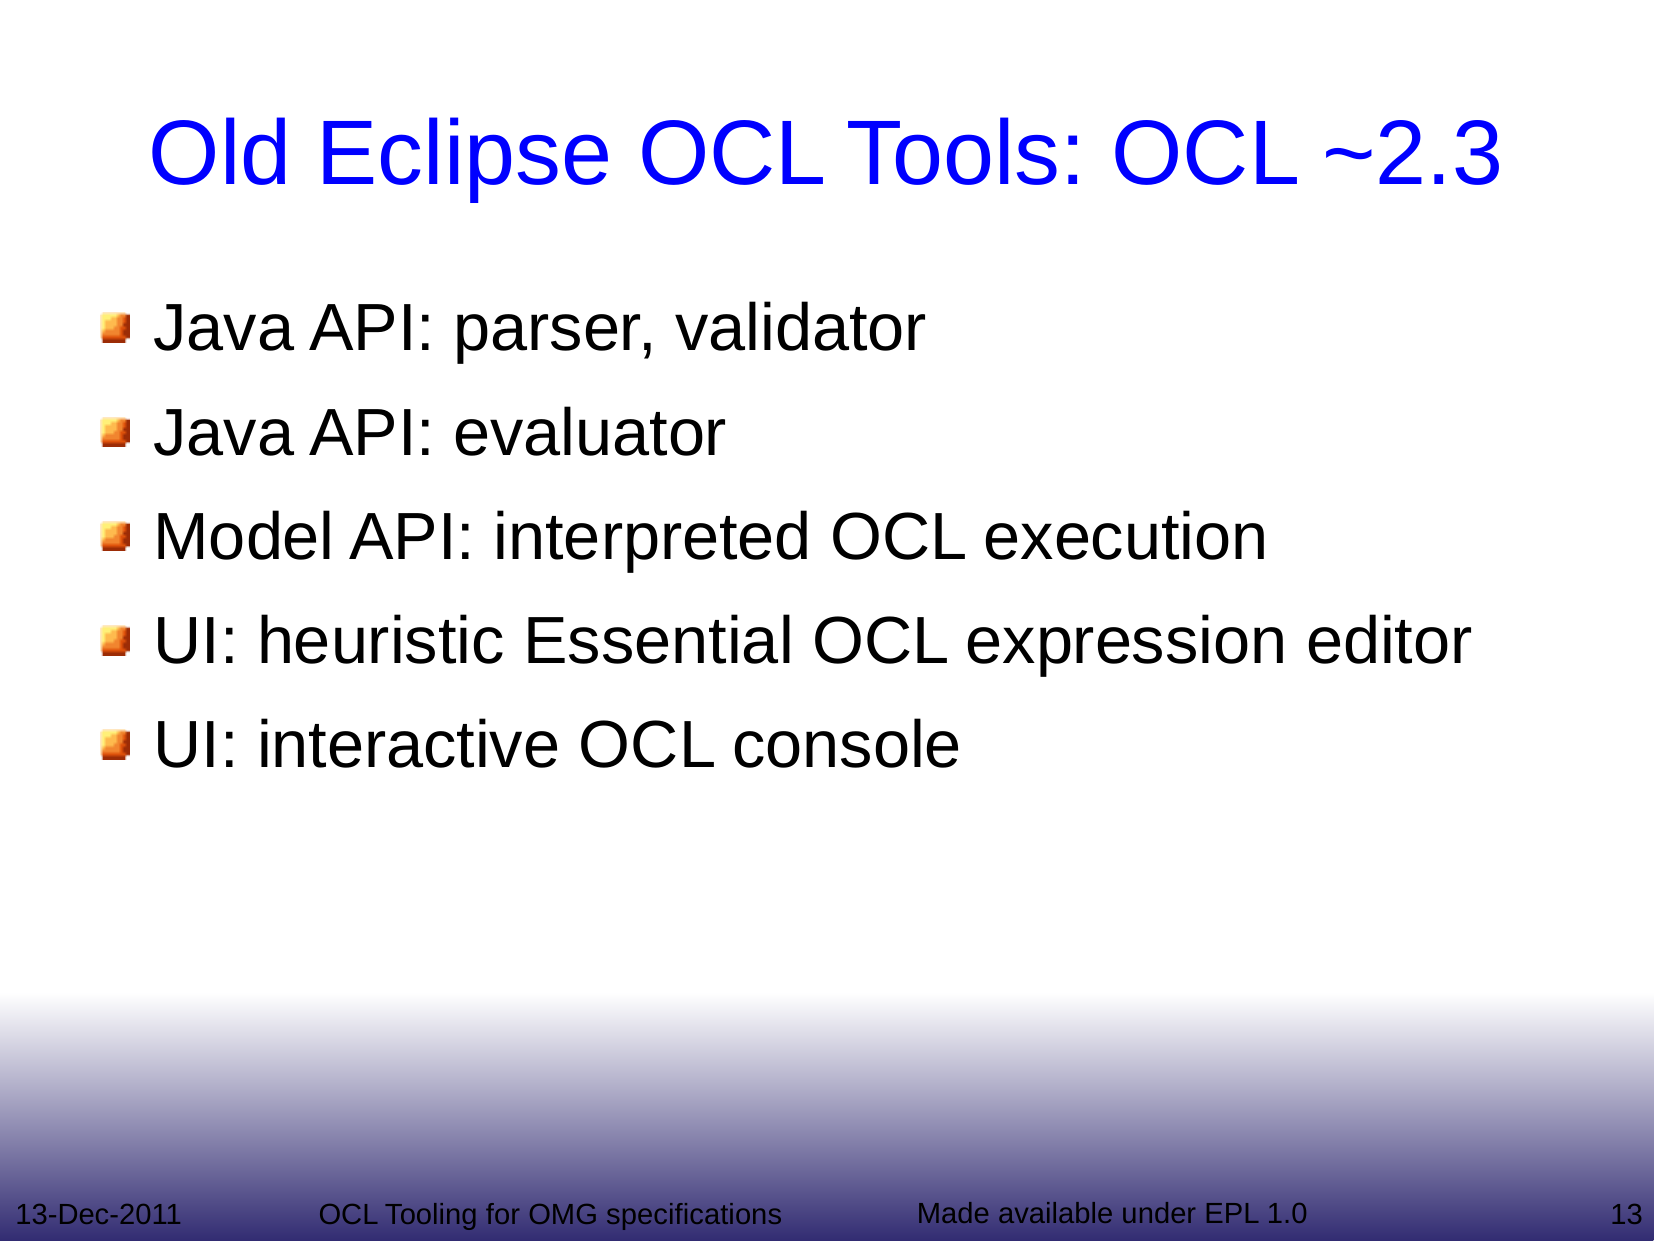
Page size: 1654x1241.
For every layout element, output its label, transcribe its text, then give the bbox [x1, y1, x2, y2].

list Java API: parser, validator Java API: evaluator Model API: interpreted OCL execution UI: heuristic Essential OCL expression editor UI: interactive OCL console [82, 290, 1571, 1109]
title Old Eclipse OCL Tools: OCL ~2.3 [82, 49, 1571, 257]
